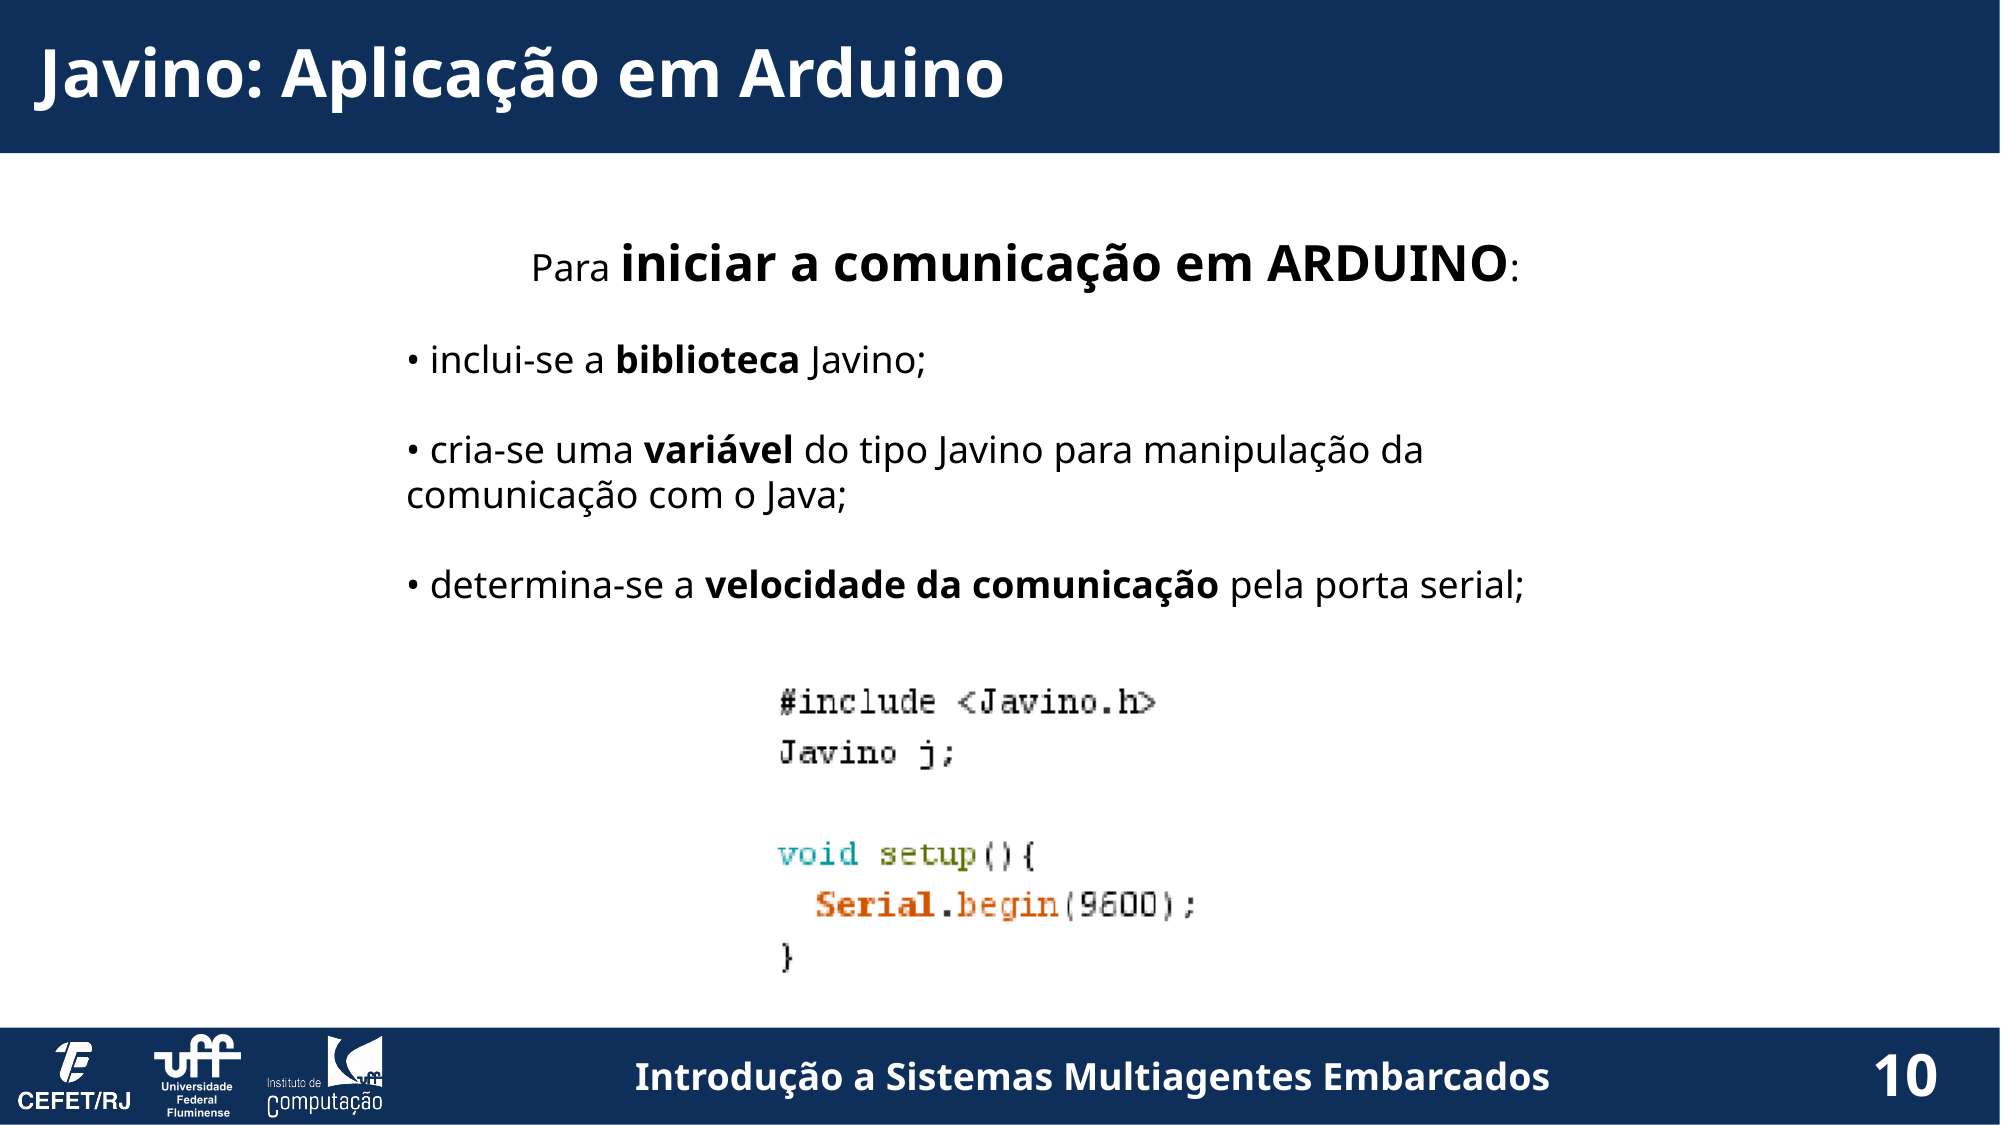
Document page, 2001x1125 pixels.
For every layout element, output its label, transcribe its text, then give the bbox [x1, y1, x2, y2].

picture [761, 681, 1234, 987]
picture [18, 1021, 130, 1125]
text_box Para iniciar a comunicação em ARDUINO: • inclui-se a biblioteca Javino; • cria-se uma variável do tipo Javino para manipulação da comunicação com o Java; • determina-se a velocidade da comunicação pela porta serial; [391, 224, 1670, 646]
picture [153, 1033, 242, 1122]
text_box Javino: Aplicação em Arduino [25, 23, 2000, 119]
picture [265, 1033, 384, 1118]
